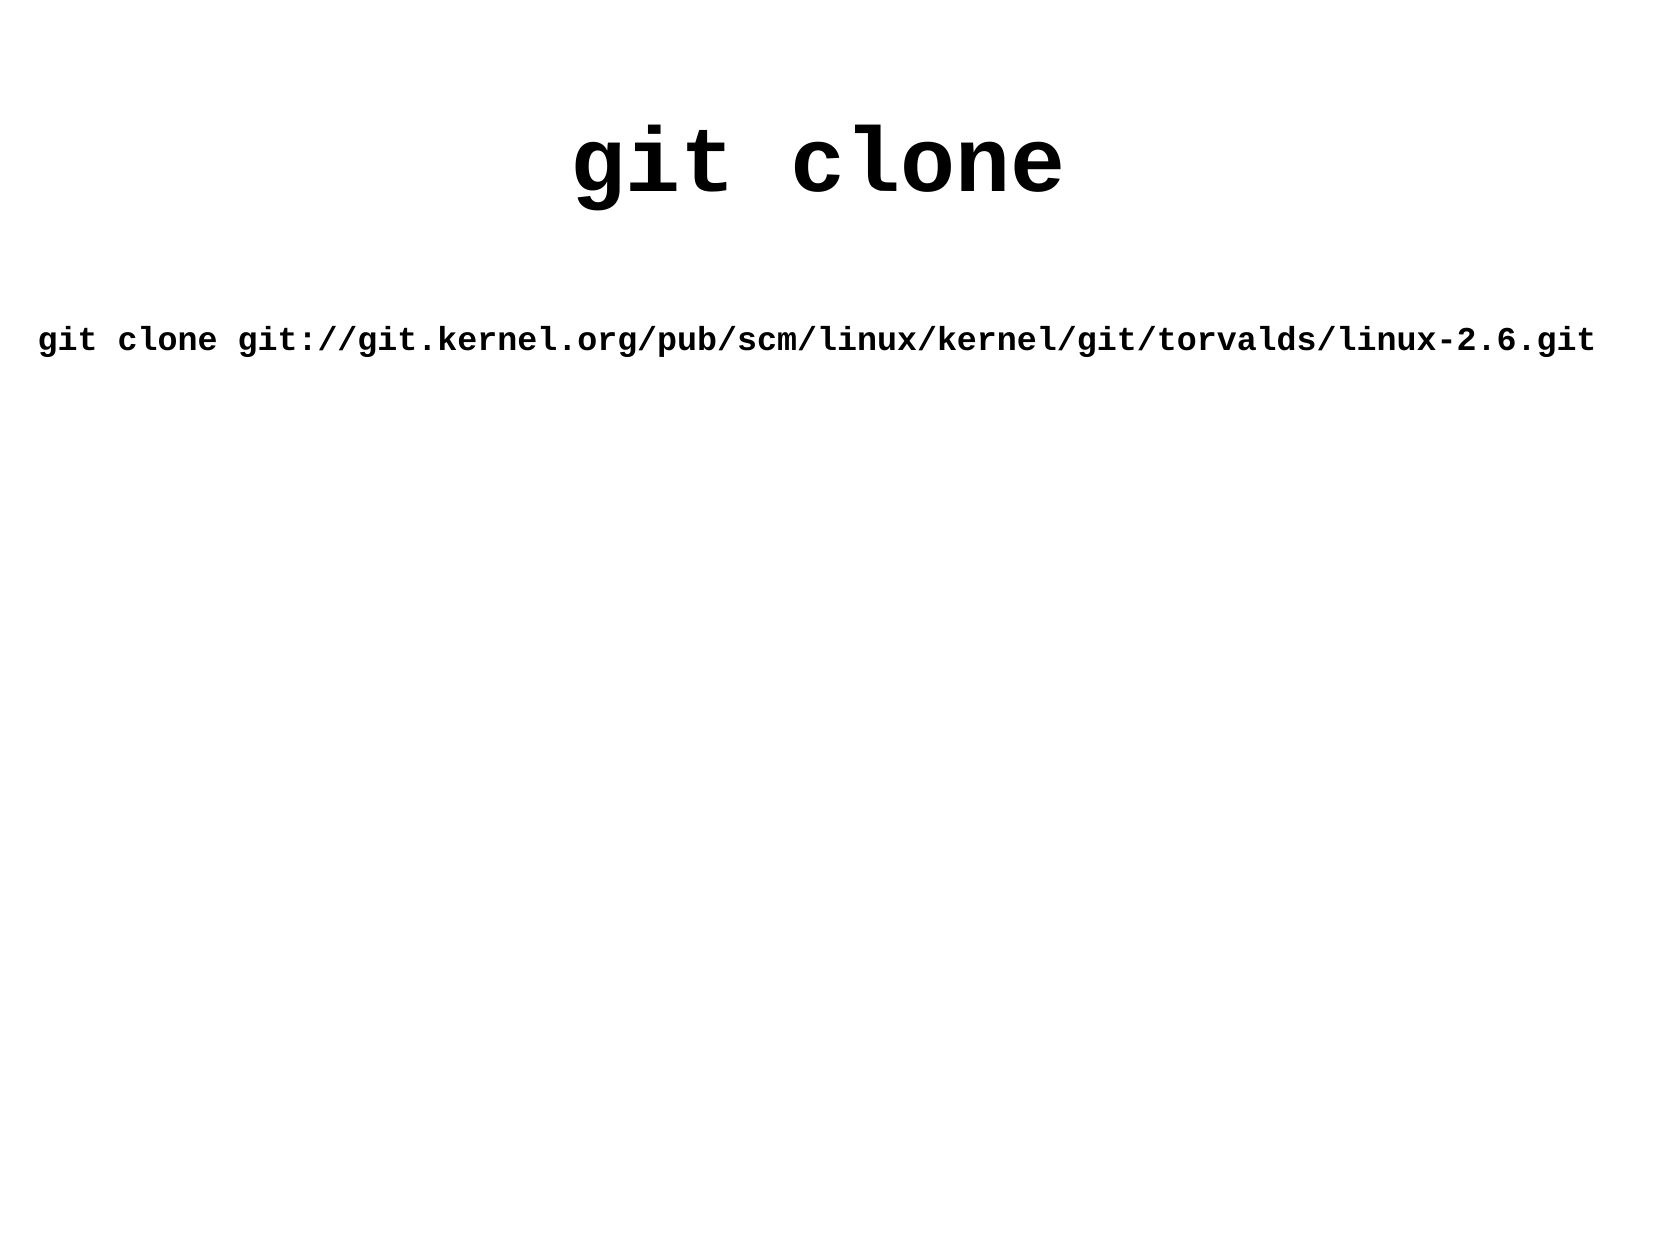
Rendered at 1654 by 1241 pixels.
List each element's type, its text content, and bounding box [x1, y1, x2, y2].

text_box git clone git clone git://git.kernel.org/pub/scm/linux/kernel/git/torvalds/linux-2.6.git [22, 107, 1613, 376]
